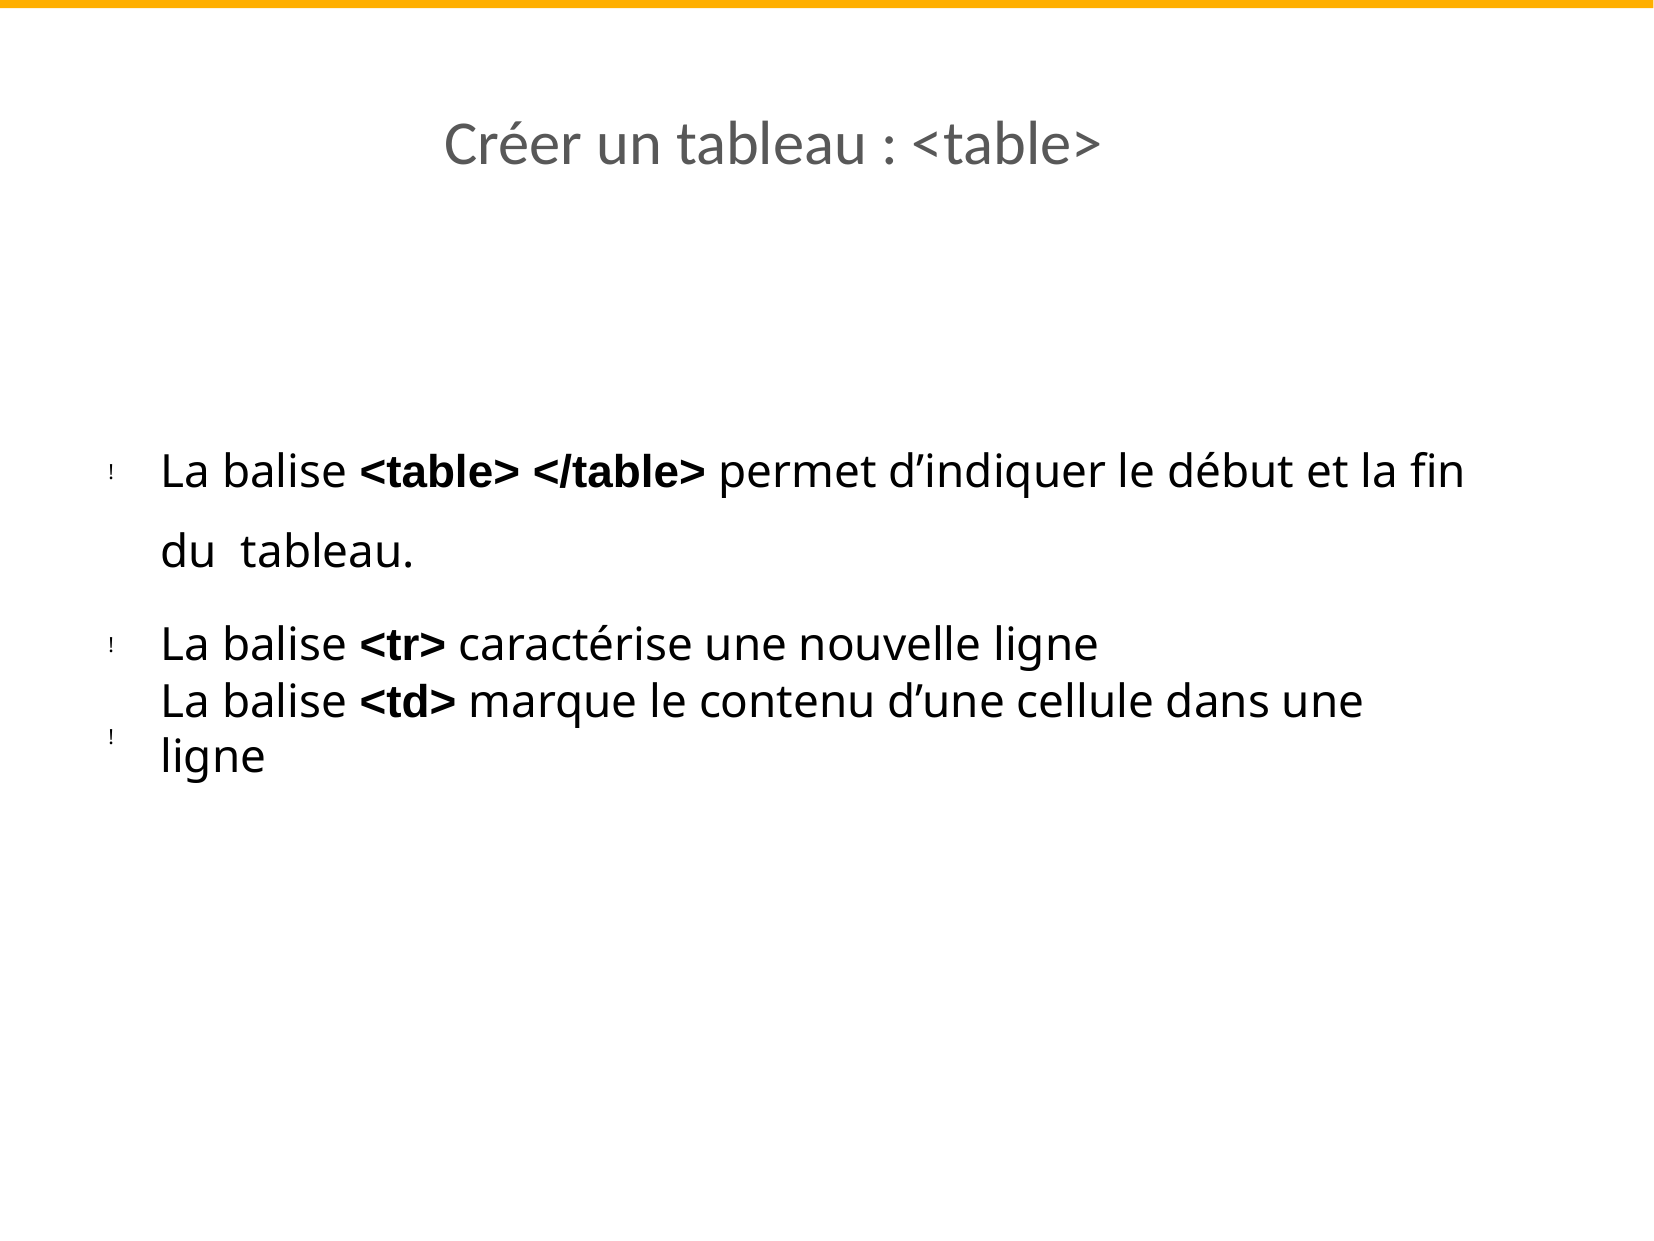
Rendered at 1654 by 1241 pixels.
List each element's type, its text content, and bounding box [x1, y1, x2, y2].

text_box ! [106, 721, 123, 749]
text_box La balise <table> </table> permet d’indiquer le début et la fin du tableau. [158, 413, 1474, 578]
title Créer un tableau : <table> [442, 99, 1215, 310]
text_box ! [106, 456, 123, 484]
text_box La balise <tr> caractérise une nouvelle ligne La balise <td> marque le contenu d’une cellule dans une ligne [158, 612, 1428, 782]
text_box ! [106, 629, 123, 657]
